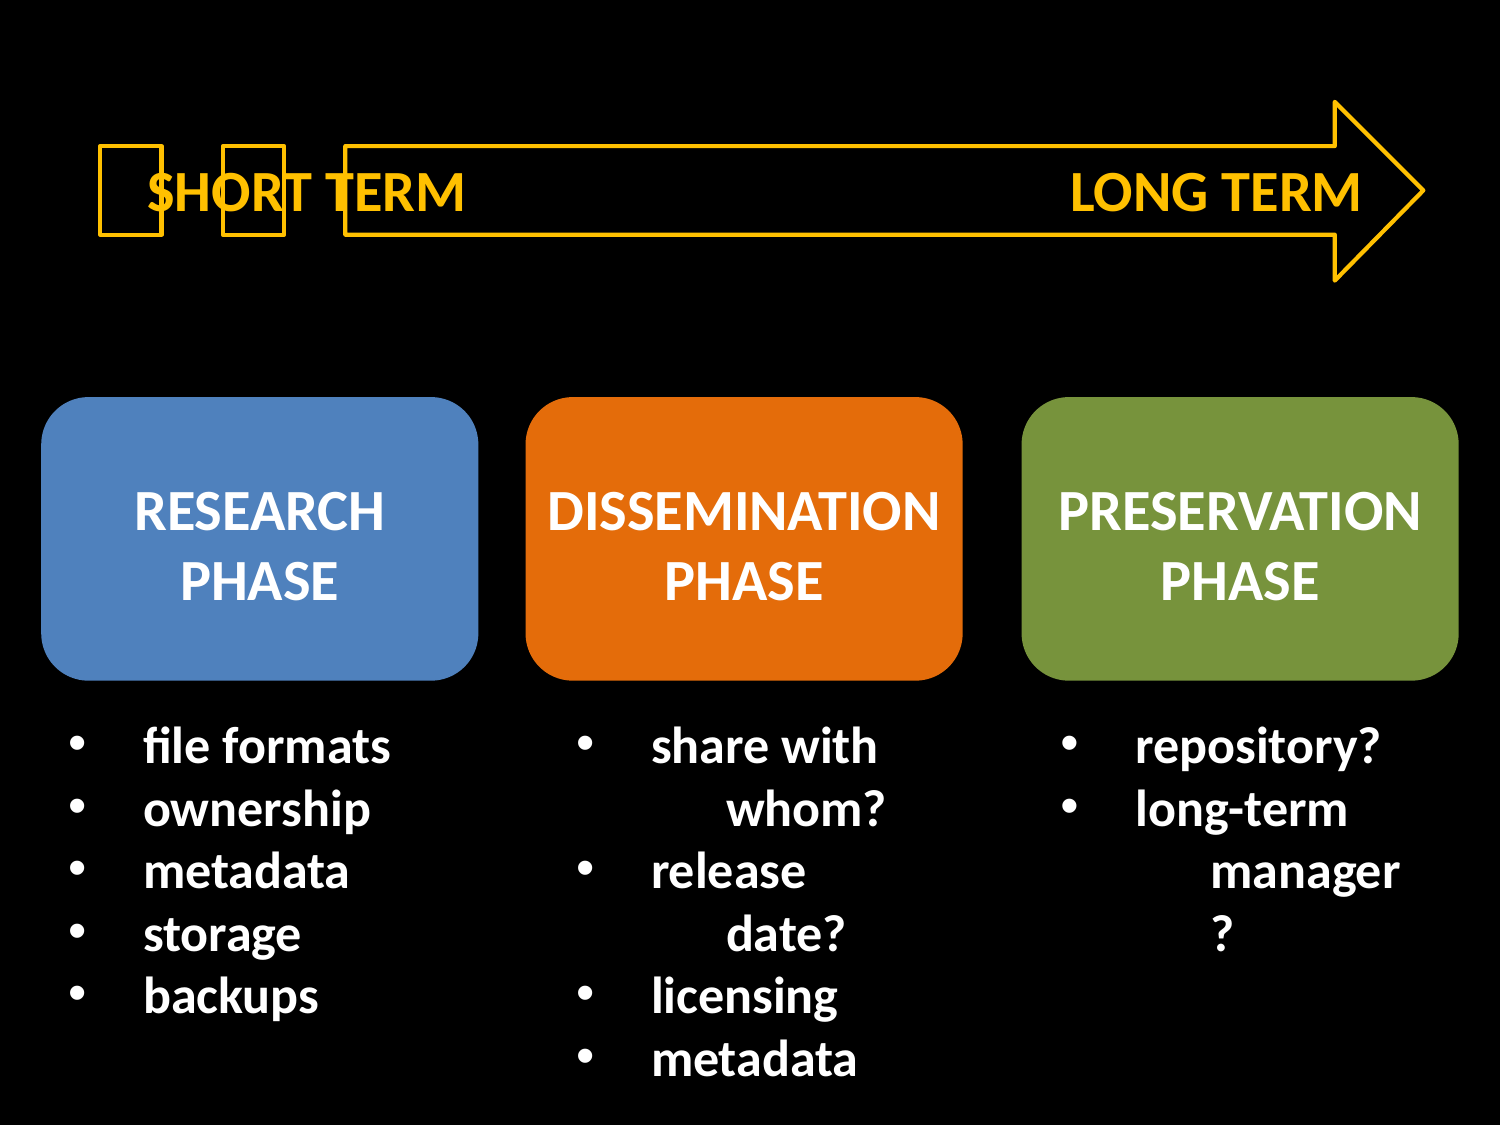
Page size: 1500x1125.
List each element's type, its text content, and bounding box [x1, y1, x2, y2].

text_box [525, 397, 963, 465]
text_box [525, 622, 963, 681]
text_box DISSEMINATION PHASE [525, 465, 963, 622]
text_box LONG TERM [1033, 145, 1400, 232]
text_box repository? long-term manager? [1045, 704, 1424, 909]
text_box [41, 397, 479, 681]
text_box PRESERVATION PHASE [1021, 465, 1459, 622]
text_box [1021, 622, 1459, 681]
text_box file formats ownership metadata storage backups [53, 704, 467, 1035]
text_box [1021, 397, 1459, 465]
text_box share with whom? release date? licensing metadata [561, 704, 928, 1099]
text_box SHORT TERM [123, 145, 491, 232]
text_box RESEARCH PHASE [76, 465, 443, 622]
